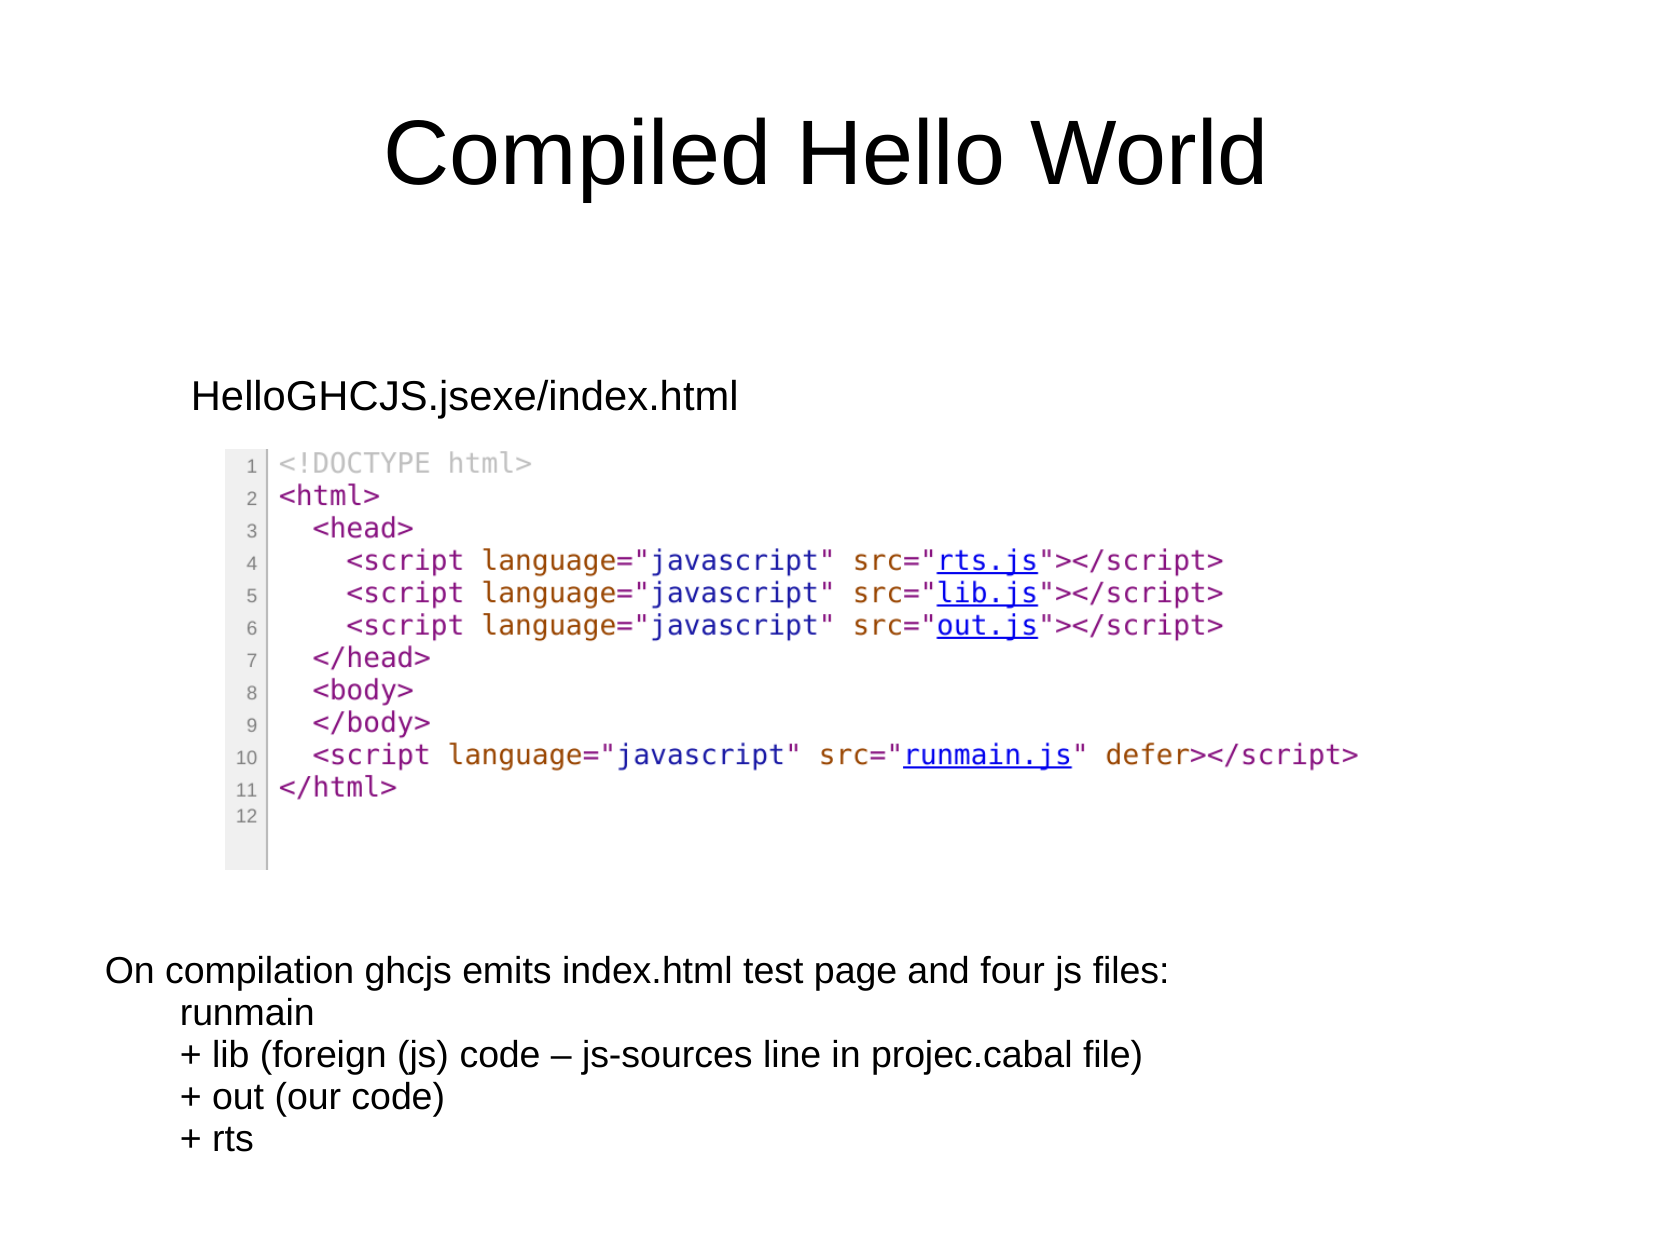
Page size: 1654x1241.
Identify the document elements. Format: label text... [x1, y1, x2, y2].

title Compiled Hello World [82, 49, 1571, 257]
picture [225, 449, 1372, 871]
text_box On compilation ghcjs emits index.html test page and four js files: runmain + lib (foreign (js) code – js-sources line in projec.cabal file) + out (our code) + rts [90, 942, 1621, 1167]
text_box HelloGHCJS.jsexe/index.html [120, 373, 900, 436]
